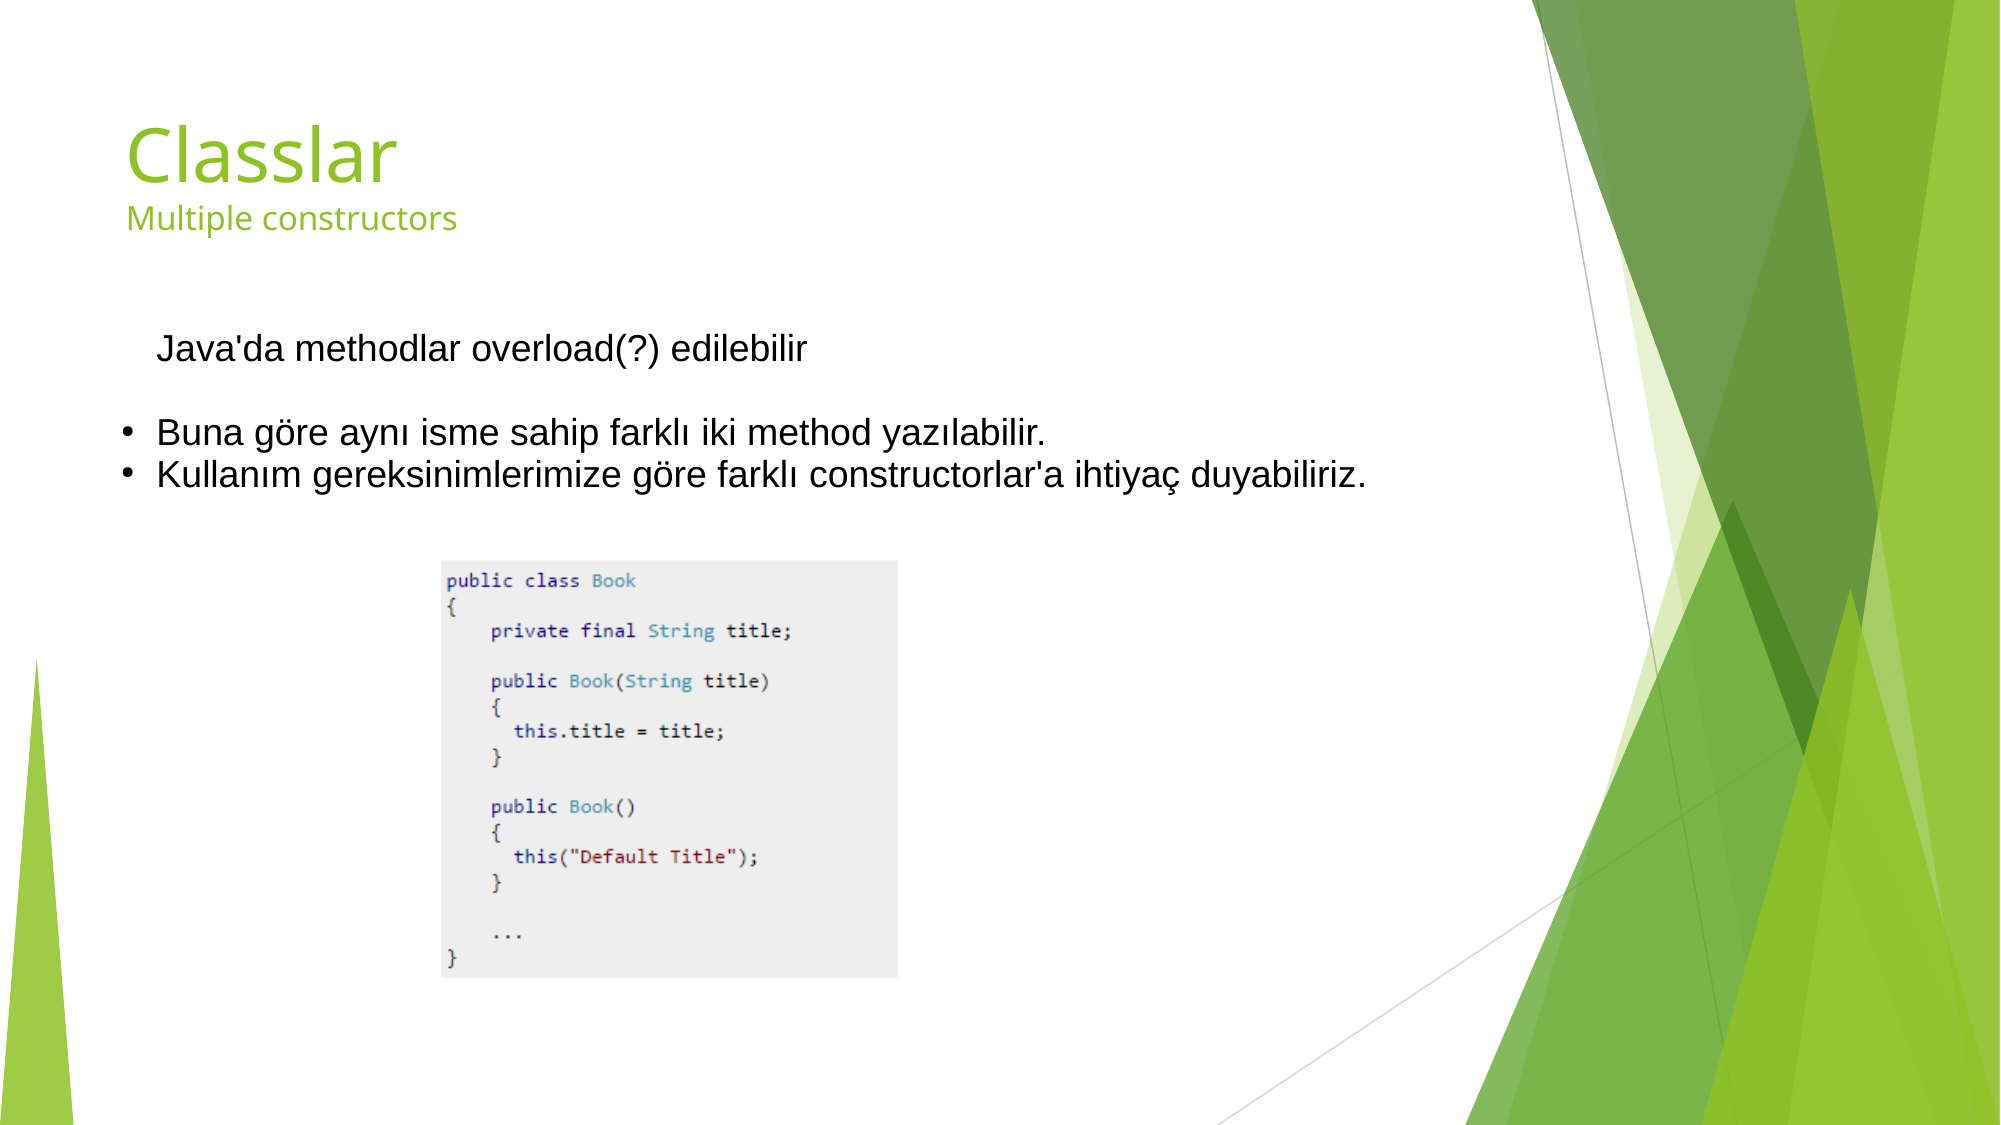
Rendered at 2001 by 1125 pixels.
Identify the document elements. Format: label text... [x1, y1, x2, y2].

title Classlar Multiple constructors [111, 99, 1522, 317]
text_box Java'da methodlar overload(?) edilebilir Buna göre aynı isme sahip farklı iki method yazılabilir. Kullanım gereksinimlerimize göre farklı constructorlar'a ihtiyaç duyabiliriz. [106, 319, 1485, 505]
picture [441, 559, 898, 981]
